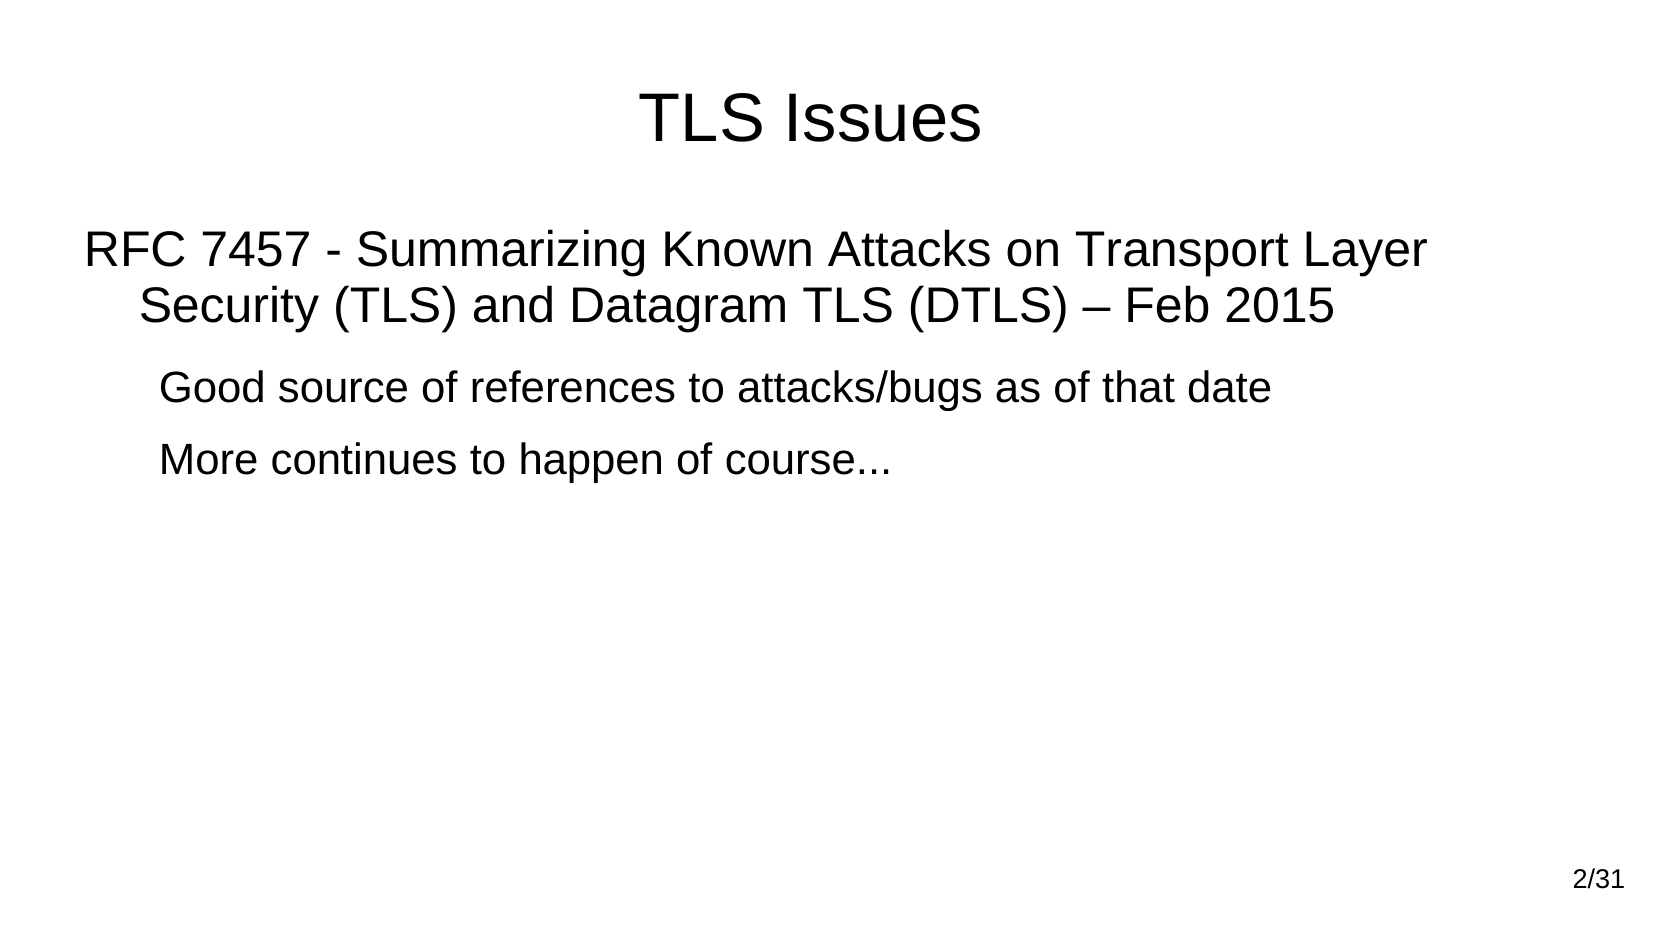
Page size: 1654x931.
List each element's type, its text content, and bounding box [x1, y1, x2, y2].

title TLS Issues [67, 41, 1556, 197]
list RFC 7457 - Summarizing Known Attacks on Transport Layer Security (TLS) and Datagram TLS (DTLS) – Feb 2015 Good source of references to attacks/bugs as of that date More continues to happen of course... [82, 217, 1571, 758]
